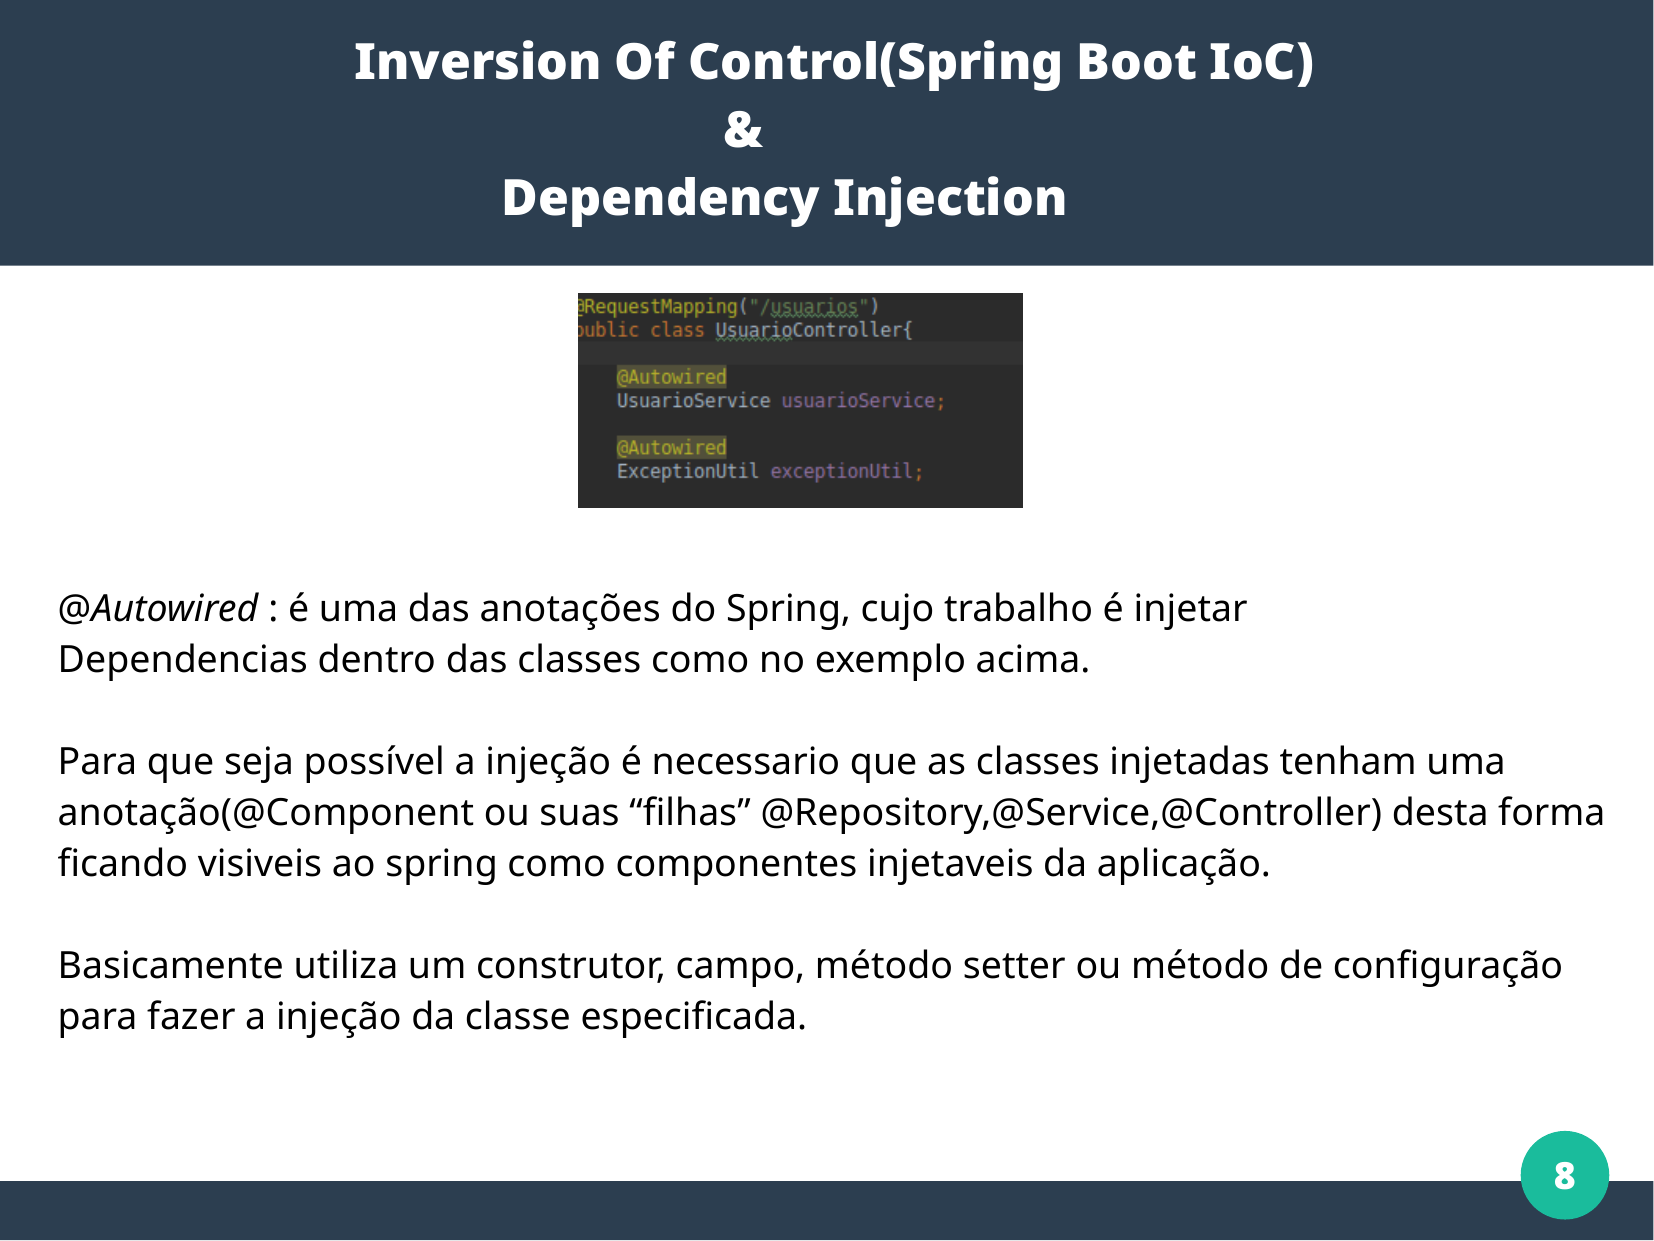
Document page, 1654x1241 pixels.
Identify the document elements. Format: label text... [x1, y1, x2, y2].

picture [578, 293, 1023, 508]
text_box @Autowired : é uma das anotações do Spring, cujo trabalho é injetar Dependencias dentro das classes como no exemplo acima. Para que seja possível a injeção é necessario que as classes injetadas tenham uma anotação(@Component ou suas “filhas” @Repository,@Service,@Controller) desta forma ficando visiveis ao spring como componentes injetaveis da aplicação. Basicamente utiliza um construtor, campo, método setter ou método de configuração para fazer a injeção da classe especificada. [42, 573, 1654, 981]
title Inversion Of Control(Spring Boot IoC) & Dependency Injection [59, 49, 1595, 207]
